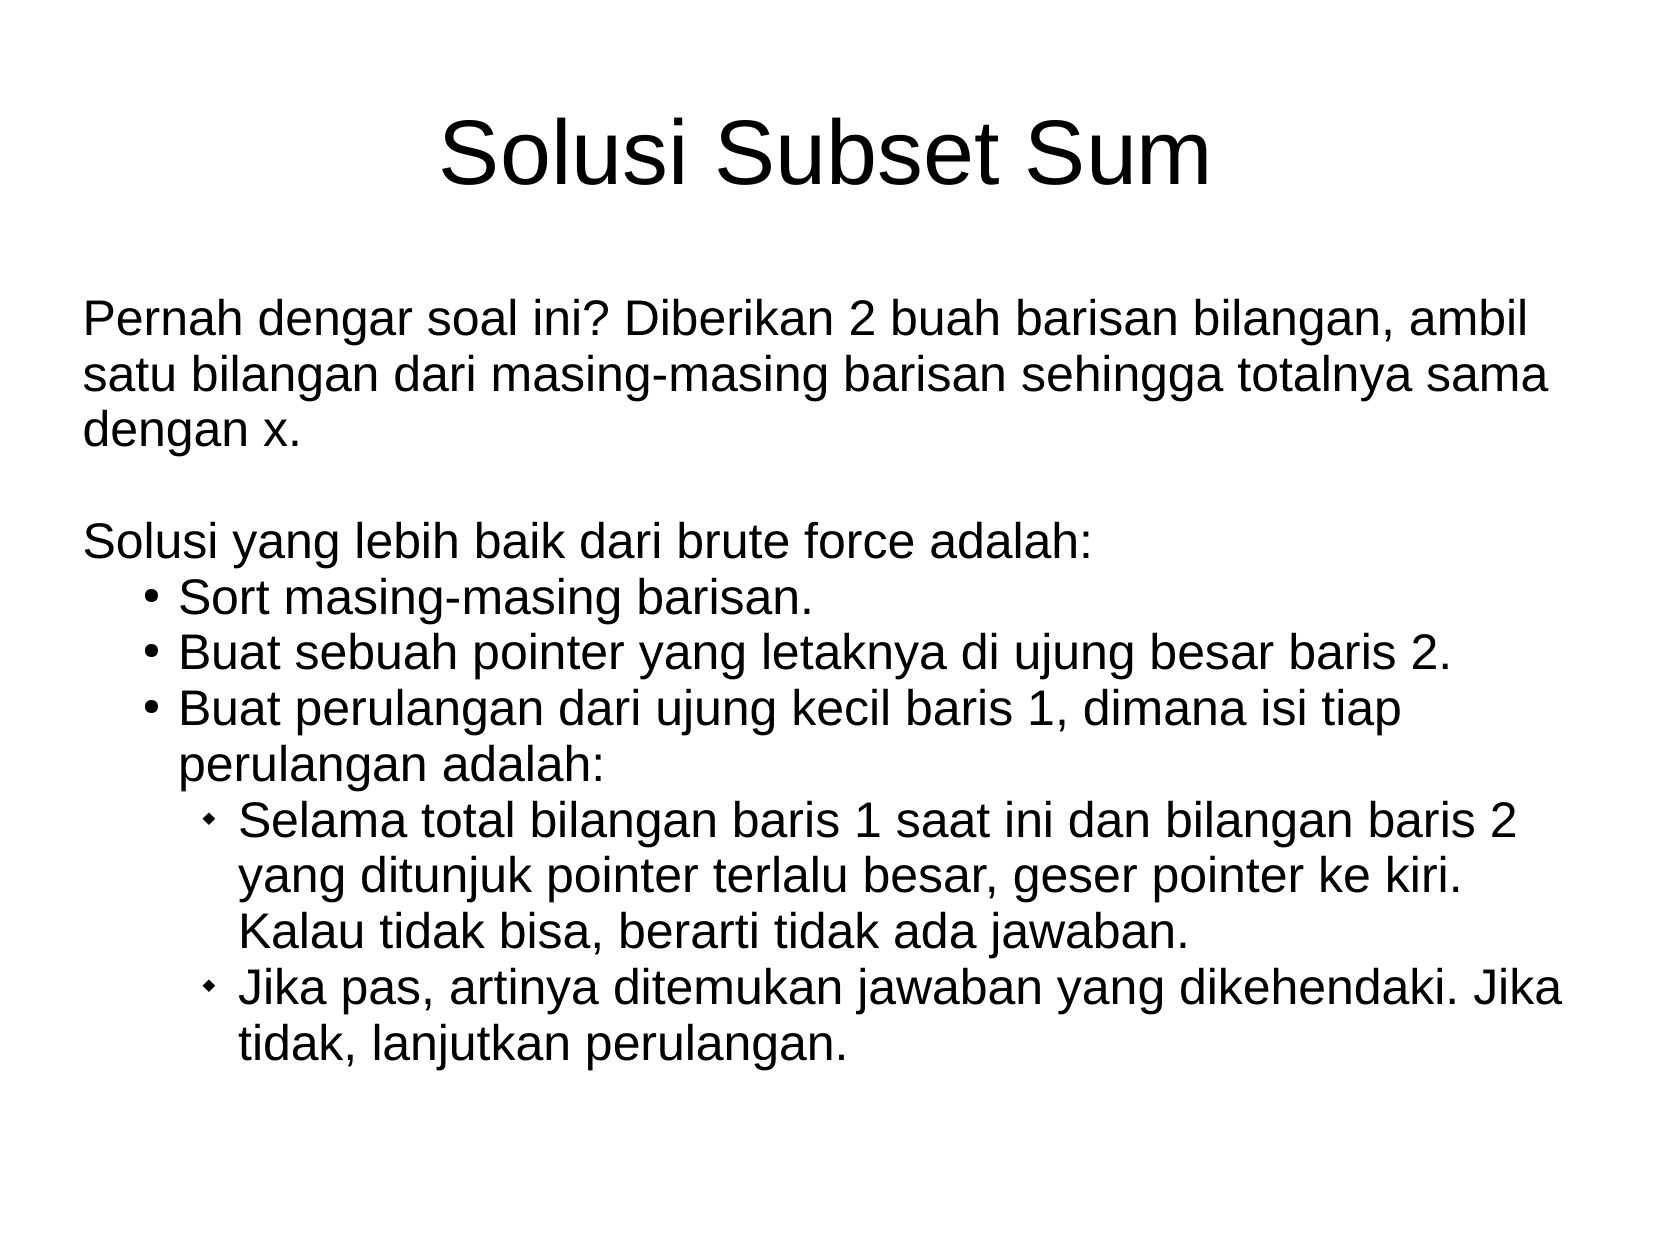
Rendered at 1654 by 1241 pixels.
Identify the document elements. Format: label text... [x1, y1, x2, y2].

title Solusi Subset Sum [82, 49, 1571, 257]
subtitle Pernah dengar soal ini? Diberikan 2 buah barisan bilangan, ambil satu bilangan dari masing-masing barisan sehingga totalnya sama dengan x. Solusi yang lebih baik dari brute force adalah: Sort masing-masing barisan. Buat sebuah pointer yang letaknya di ujung besar baris 2. Buat perulangan dari ujung kecil baris 1, dimana isi tiap perulangan adalah: Selama total bilangan baris 1 saat ini dan bilangan baris 2 yang ditunjuk pointer terlalu besar, geser pointer ke kiri. Kalau tidak bisa, berarti tidak ada jawaban. Jika pas, artinya ditemukan jawaban yang dikehendaki. Jika tidak, lanjutkan perulangan. [82, 290, 1571, 1071]
